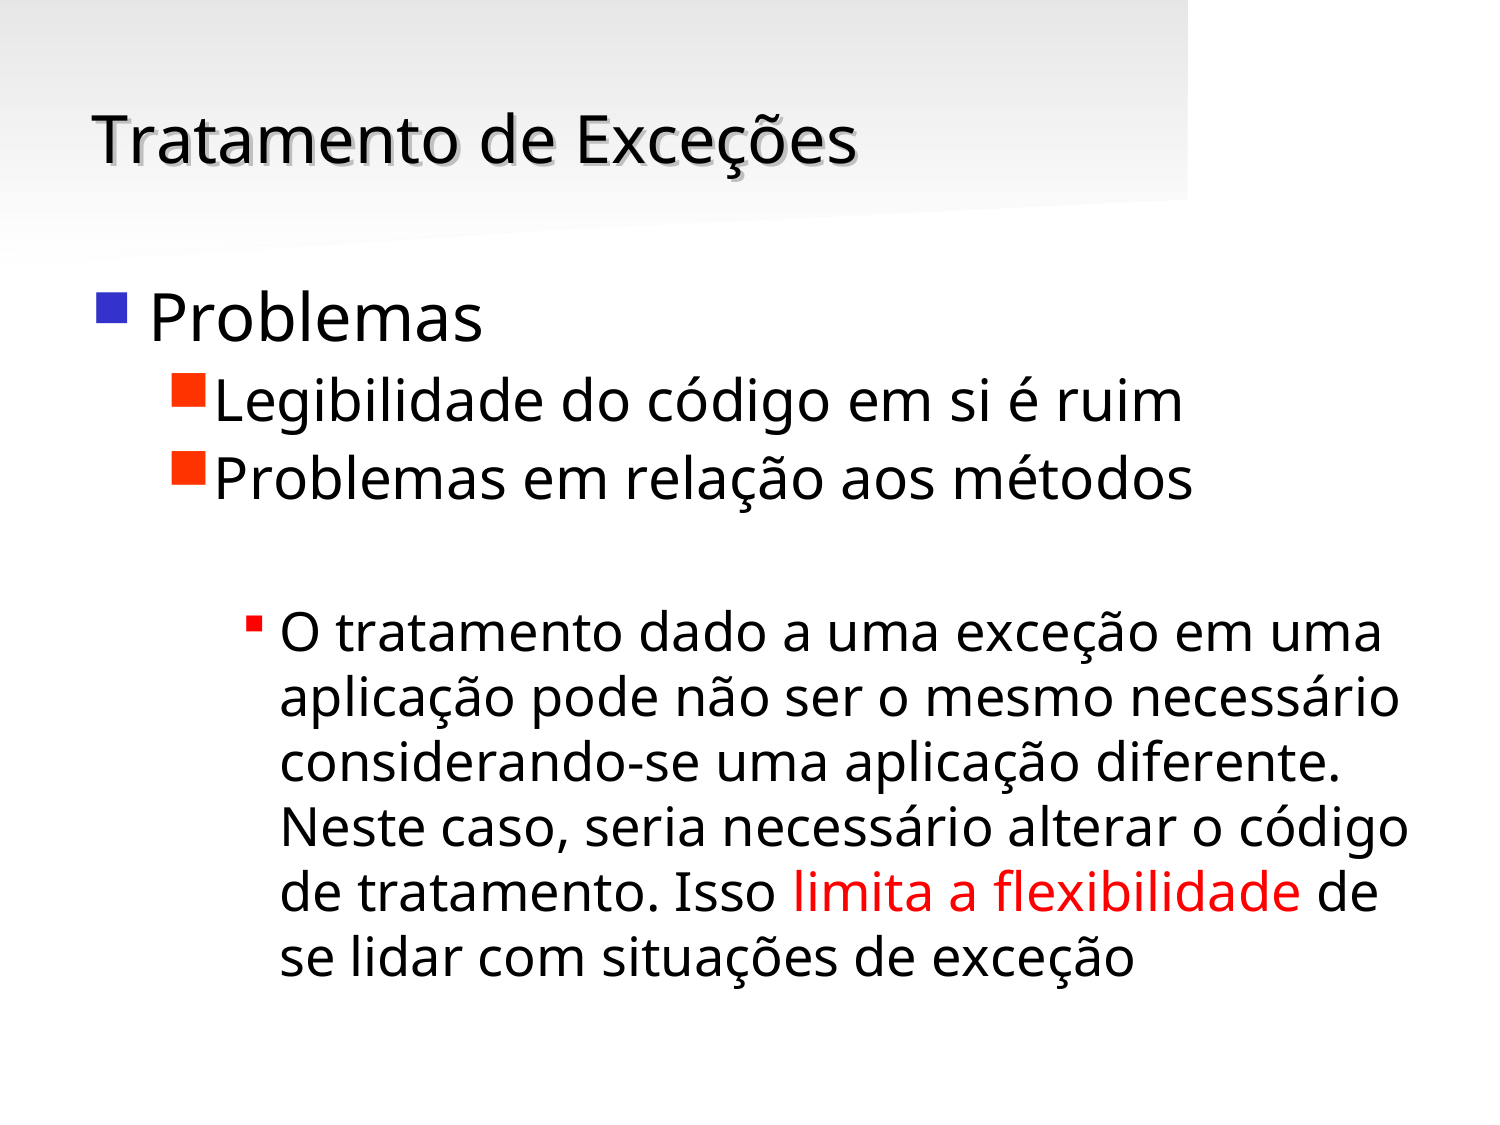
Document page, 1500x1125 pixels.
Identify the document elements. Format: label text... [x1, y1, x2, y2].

title Tratamento de Exceções [76, 42, 1427, 231]
list Problemas Legibilidade do código em si é ruim Problemas em relação aos métodos O tratamento dado a uma exceção em uma aplicação pode não ser o mesmo necessário considerando-se uma aplicação diferente. Neste caso, seria necessário alterar o código de tratamento. Isso limita a flexibilidade de se lidar com situações de exceção [76, 267, 1427, 1125]
